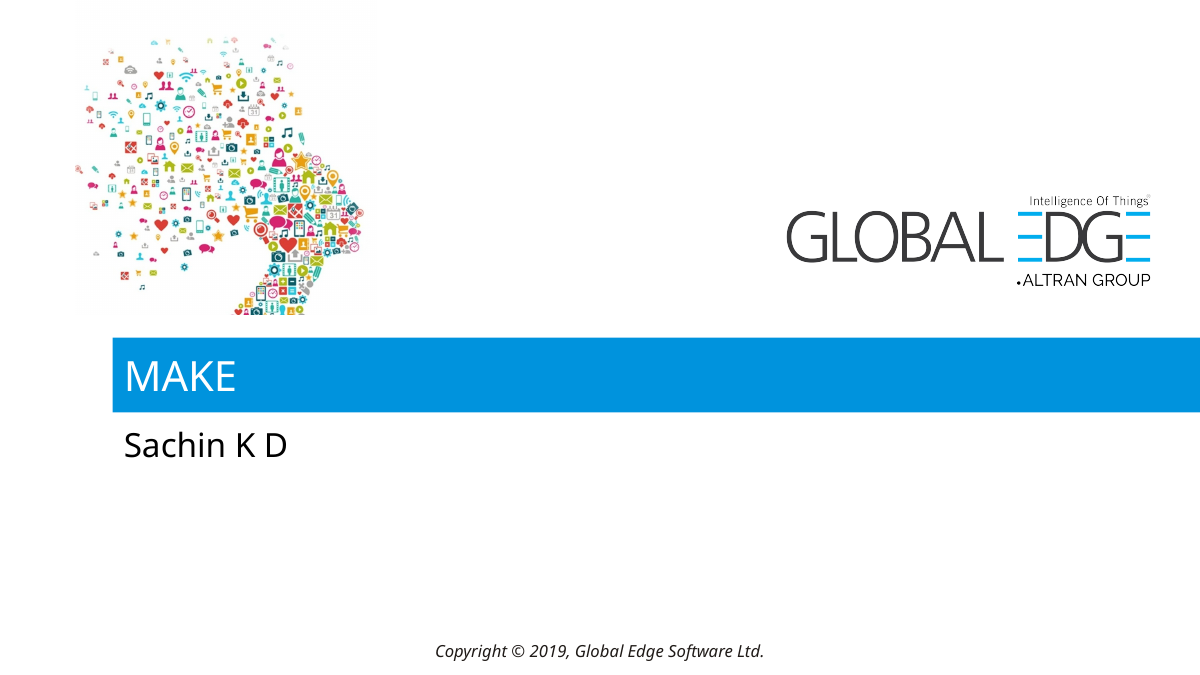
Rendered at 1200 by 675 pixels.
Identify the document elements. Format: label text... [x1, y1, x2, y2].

title MAKE [112, 337, 1200, 413]
picture [779, 184, 1158, 296]
list Sachin K D [112, 412, 975, 475]
picture [75, 0, 377, 315]
